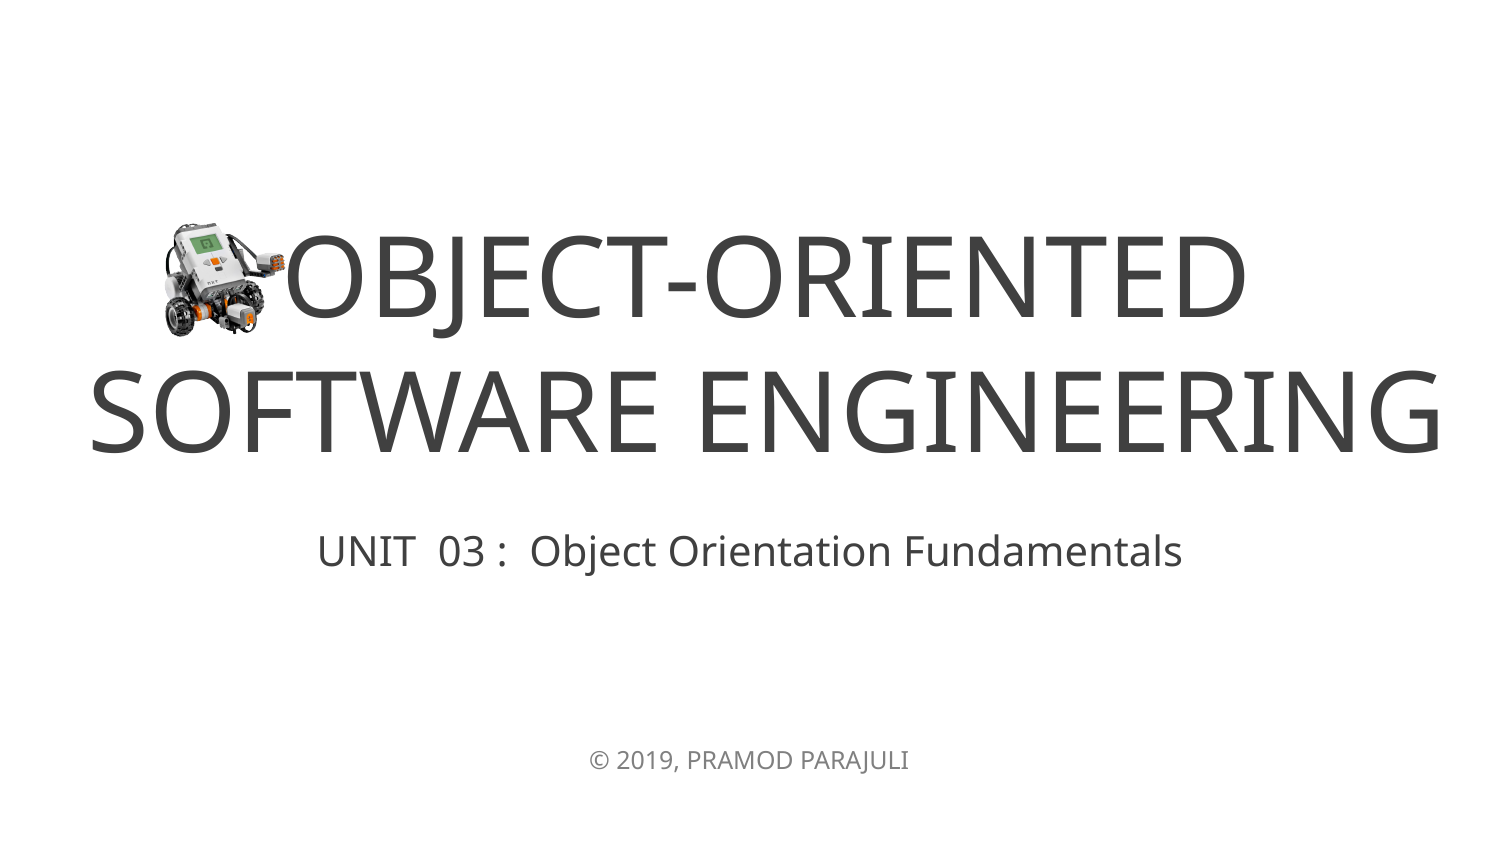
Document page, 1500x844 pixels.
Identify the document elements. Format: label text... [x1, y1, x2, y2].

text_box © 2019, PRAMOD PARAJULI [75, 736, 1424, 782]
picture [138, 218, 294, 349]
title OBJECT-ORIENTED SOFTWARE ENGINEERING [63, 190, 1472, 490]
subtitle UNIT 03 : Object Orientation Fundamentals [225, 517, 1275, 694]
